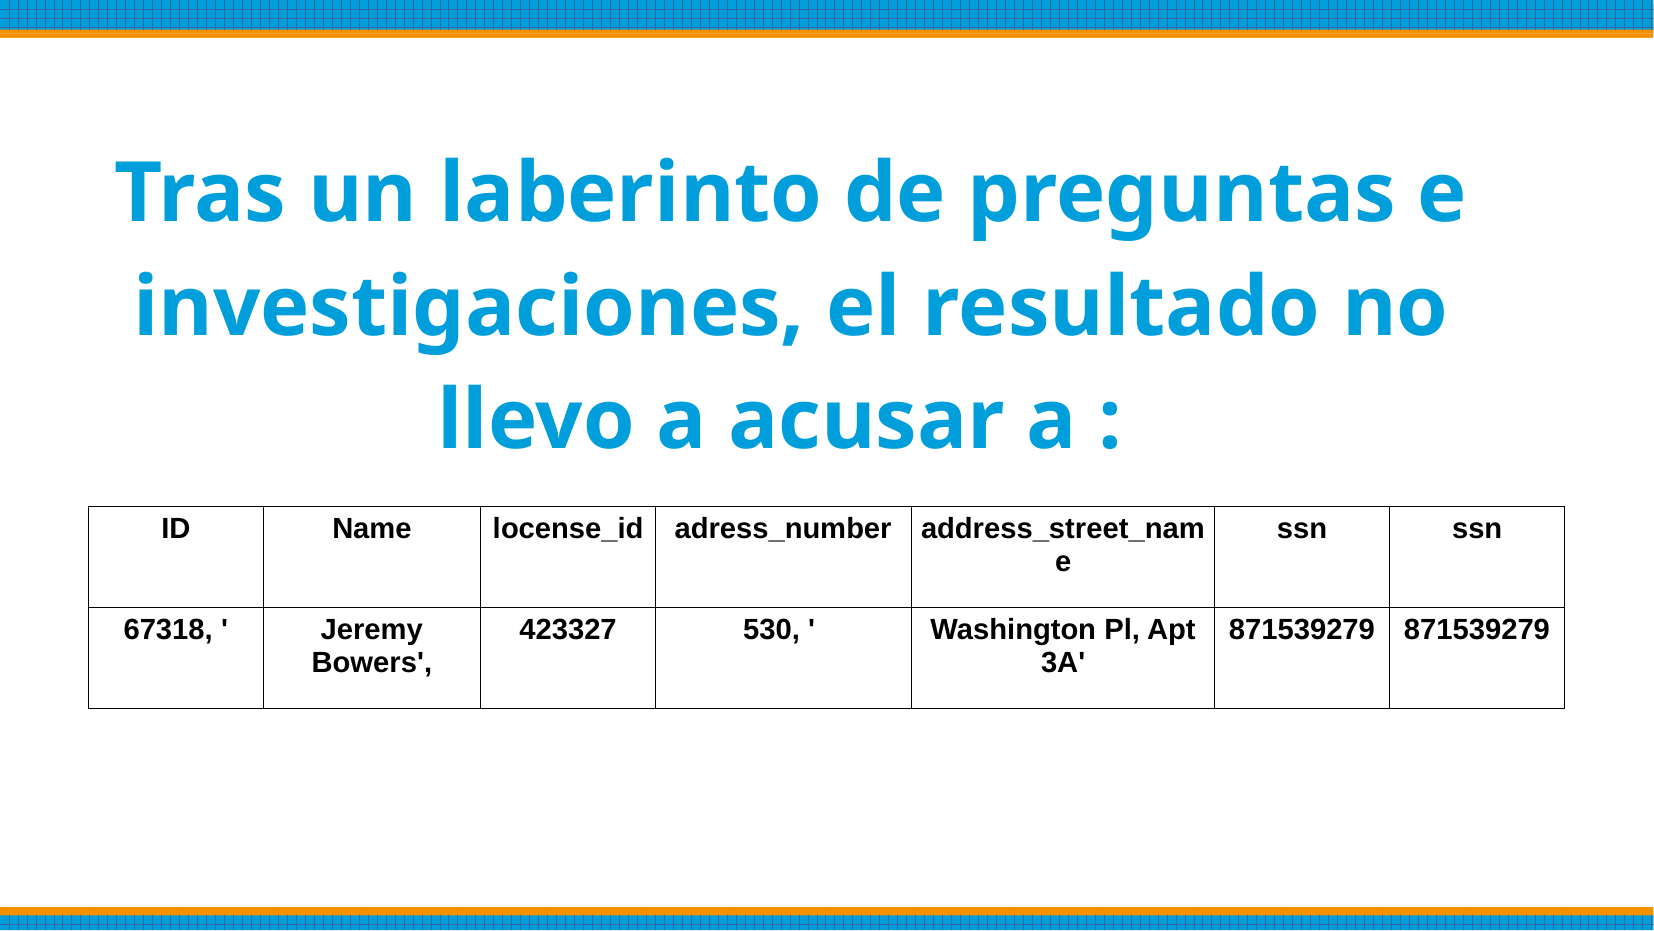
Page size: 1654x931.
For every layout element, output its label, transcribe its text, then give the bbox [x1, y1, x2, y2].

table_header locense_id [481, 507, 655, 607]
table_cell Washington Pl, Apt 3A' [912, 608, 1214, 708]
table_cell Jeremy Bowers', [264, 608, 480, 708]
table_header ssn [1390, 507, 1564, 607]
table_cell 67318, ' [89, 608, 263, 708]
table_cell 871539279 [1215, 608, 1389, 708]
table_cell 530, ' [656, 608, 911, 708]
table_header ssn [1215, 507, 1389, 607]
table_header adress_number [656, 507, 911, 607]
subtitle Tras un laberinto de preguntas e investigaciones, el resultado no llevo a acusar a : [47, 132, 1536, 886]
table_header ID [89, 507, 263, 607]
table_cell 871539279 [1390, 608, 1564, 708]
table_header address_street_name [912, 507, 1214, 607]
table_cell 423327 [481, 608, 655, 708]
table_header Name [264, 507, 480, 607]
